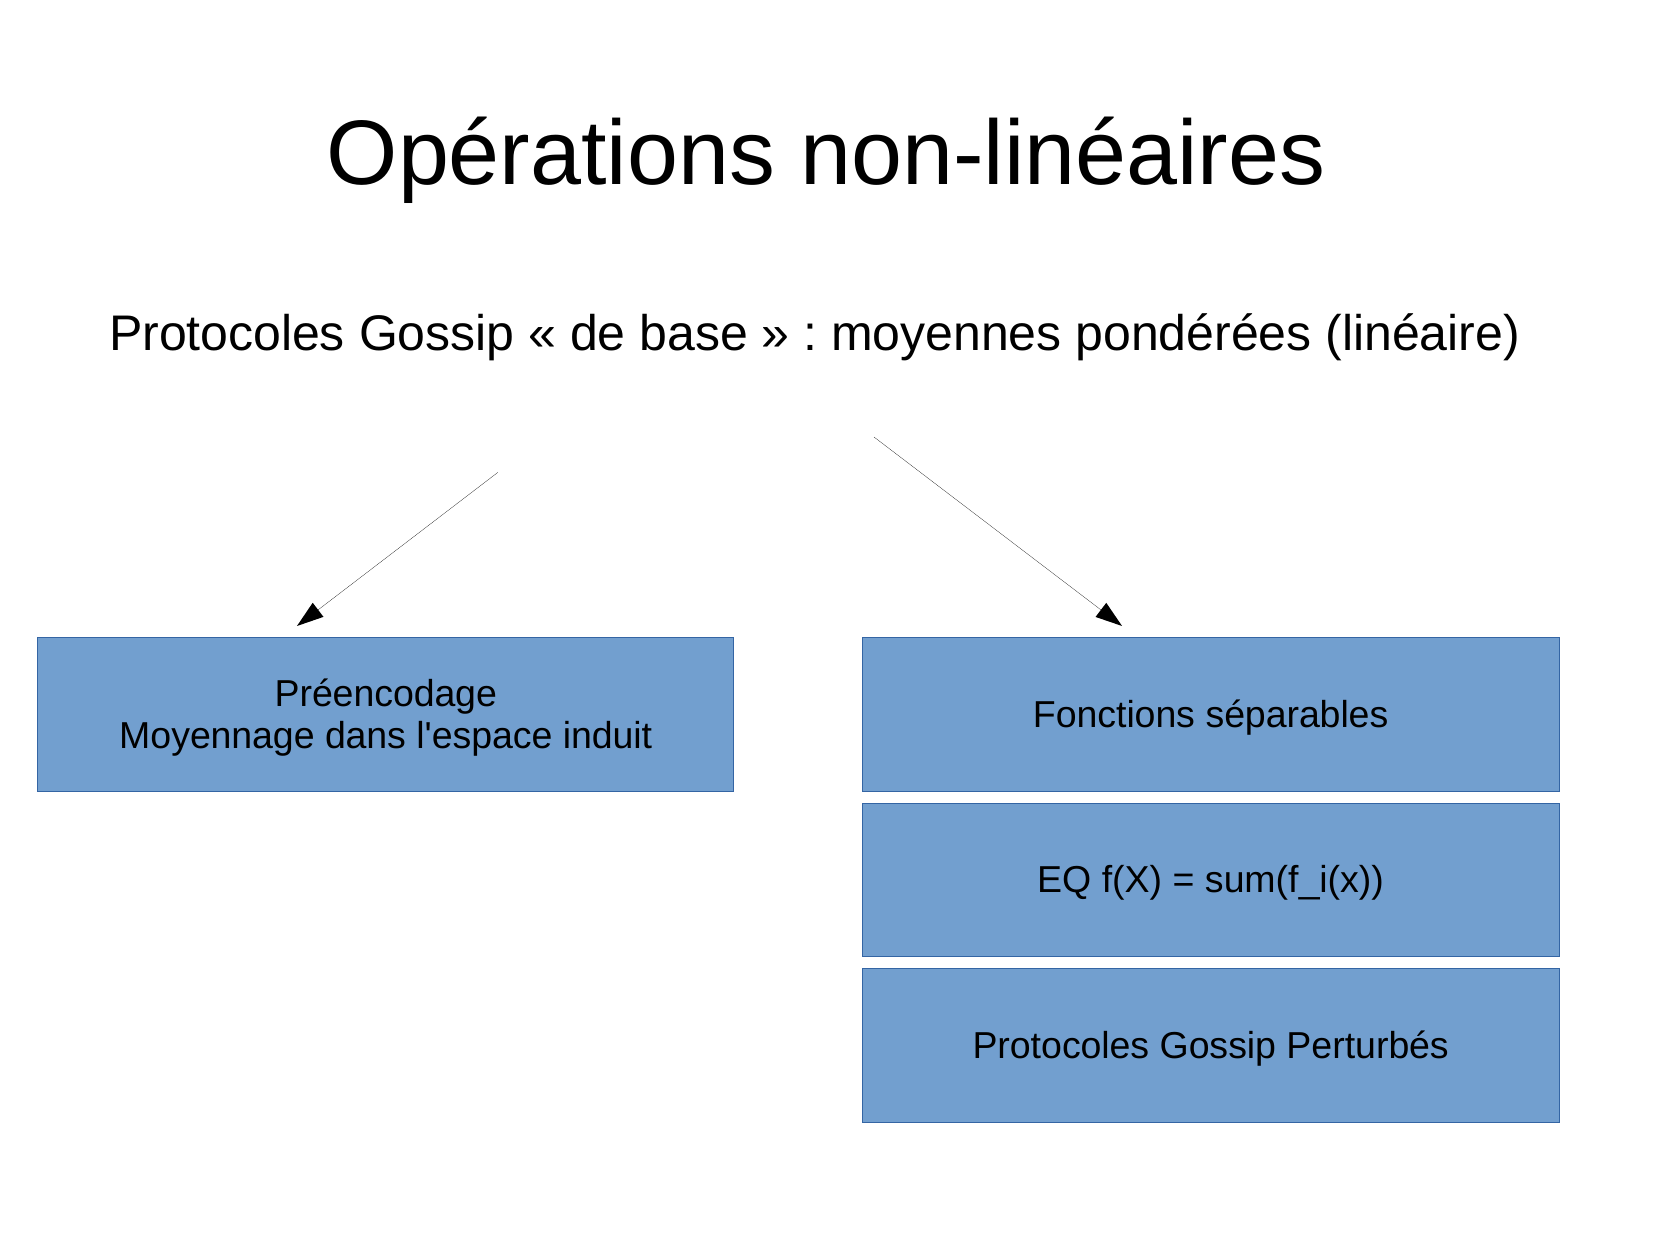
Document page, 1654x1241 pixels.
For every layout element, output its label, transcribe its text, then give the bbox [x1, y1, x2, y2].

text_box Préencodage Moyennage dans l'espace induit [37, 637, 734, 792]
text_box Protocoles Gossip Perturbés [862, 968, 1560, 1123]
title Protocoles Gossip « de base » : moyennes pondérées (linéaire) [70, 229, 1560, 438]
title Opérations non-linéaires [82, 49, 1571, 257]
text_box EQ f(X) = sum(f_i(x)) [862, 803, 1560, 957]
text_box Fonctions séparables [862, 637, 1560, 792]
